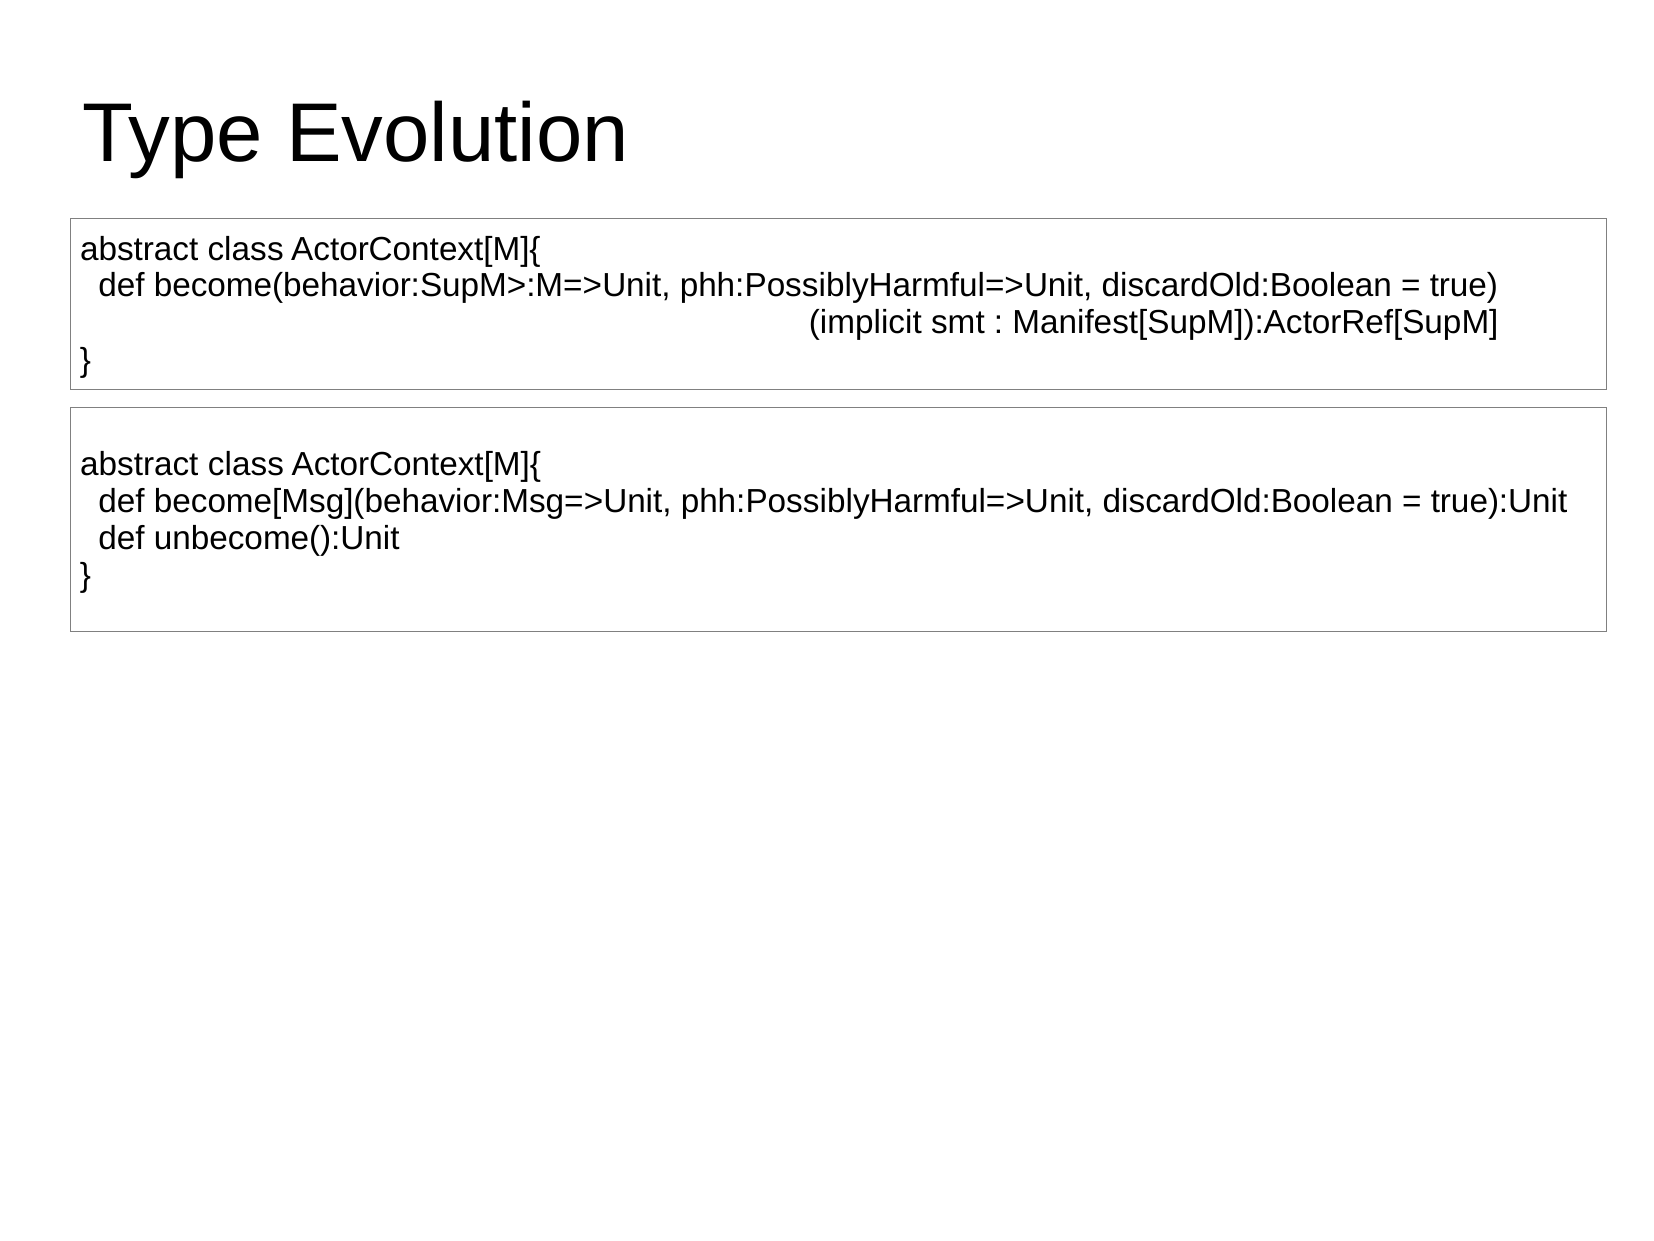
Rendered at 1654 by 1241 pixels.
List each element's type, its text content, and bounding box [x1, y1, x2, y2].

title abstract class ActorContext[M]{ def become[Msg](behavior:Msg=>Unit, phh:PossiblyHarmful=>Unit, discardOld:Boolean = true):Unit def unbecome():Unit } [70, 407, 1607, 632]
title Type Evolution [82, 29, 1571, 218]
title abstract class ActorContext[M]{ def become(behavior:SupM>:M=>Unit, phh:PossiblyHarmful=>Unit, discardOld:Boolean = true) (implicit smt : Manifest[SupM]):ActorRef[SupM] } [70, 218, 1607, 390]
